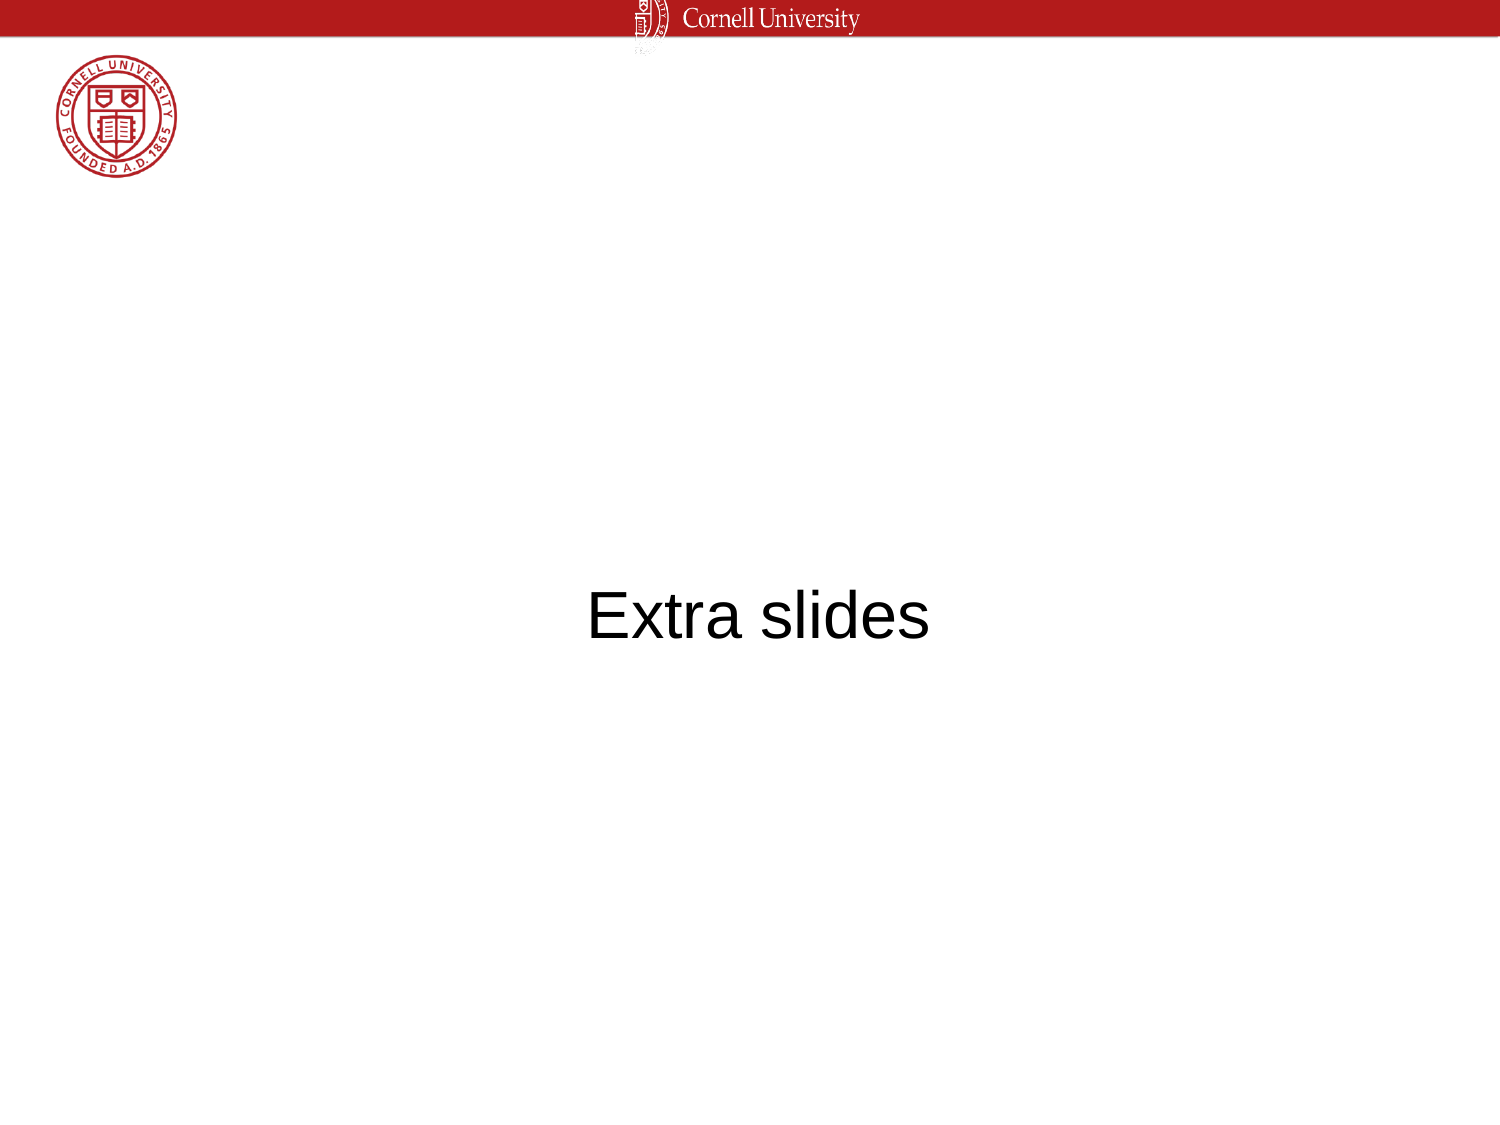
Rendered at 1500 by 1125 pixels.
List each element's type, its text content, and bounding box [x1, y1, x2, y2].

picture [635, 0, 860, 60]
picture [50, 50, 195, 183]
subtitle Extra slides [46, 287, 1471, 944]
